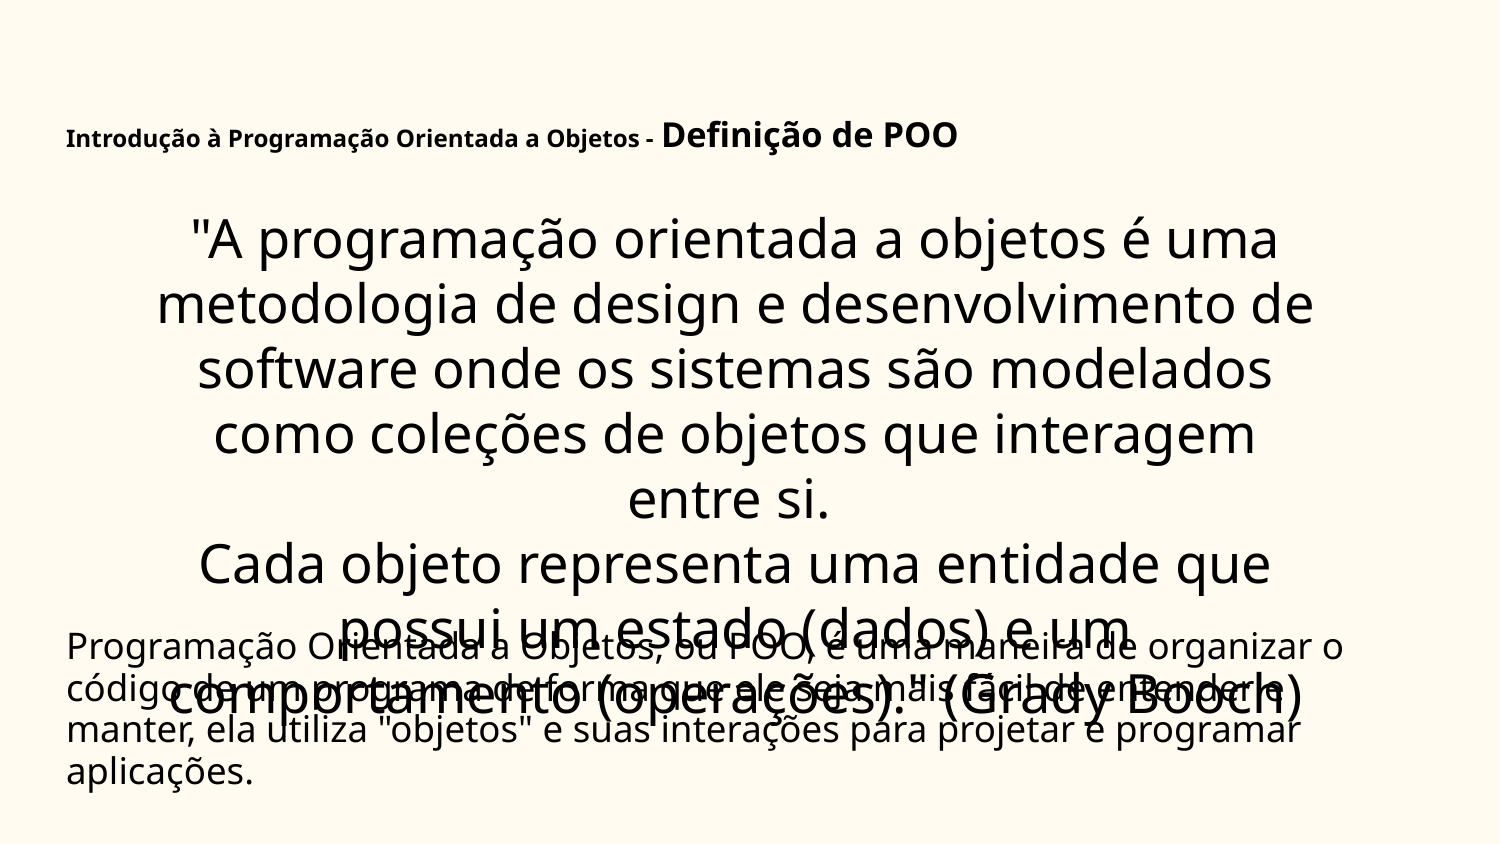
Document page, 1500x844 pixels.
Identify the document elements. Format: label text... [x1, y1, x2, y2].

list Programação Orientada a Objetos, ou POO, é uma maneira de organizar o código de um programa de forma que ele seja mais fácil de entender e manter, ela utiliza "objetos" e suas interações para projetar e programar aplicações. [51, 611, 1421, 759]
title Introdução à Programação Orientada a Objetos - Definição de POO [51, 72, 1449, 174]
text_box "A programação orientada a objetos é uma metodologia de design e desenvolvimento de software onde os sistemas são modelados como coleções de objetos que interagem entre si. Cada objeto representa uma entidade que possui um estado (dados) e um comportamento (operações)." (Grady Booch) [125, 189, 1346, 739]
